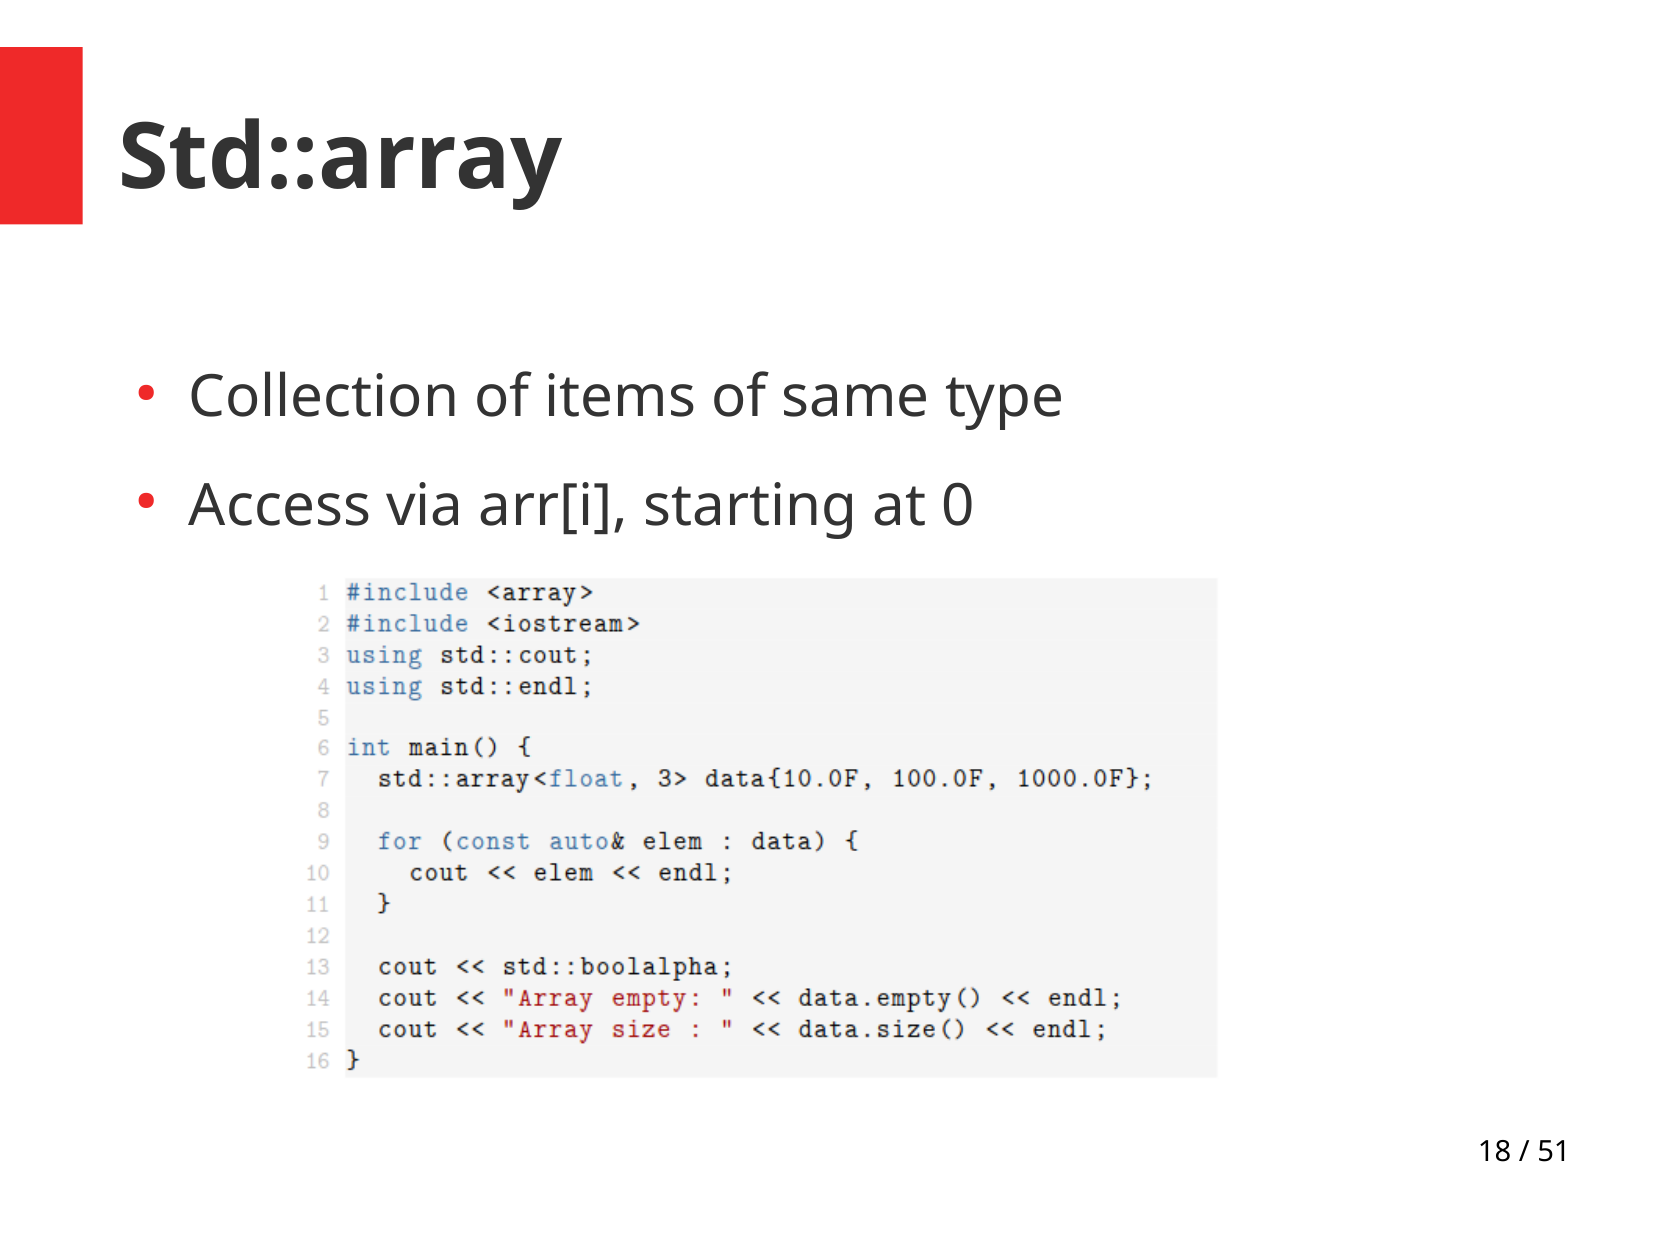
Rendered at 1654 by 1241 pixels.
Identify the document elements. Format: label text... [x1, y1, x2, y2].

title Std::array [118, 49, 1571, 257]
list Collection of items of same type Access via arr[i], starting at 0 [118, 354, 1536, 1074]
picture [297, 566, 1229, 1089]
